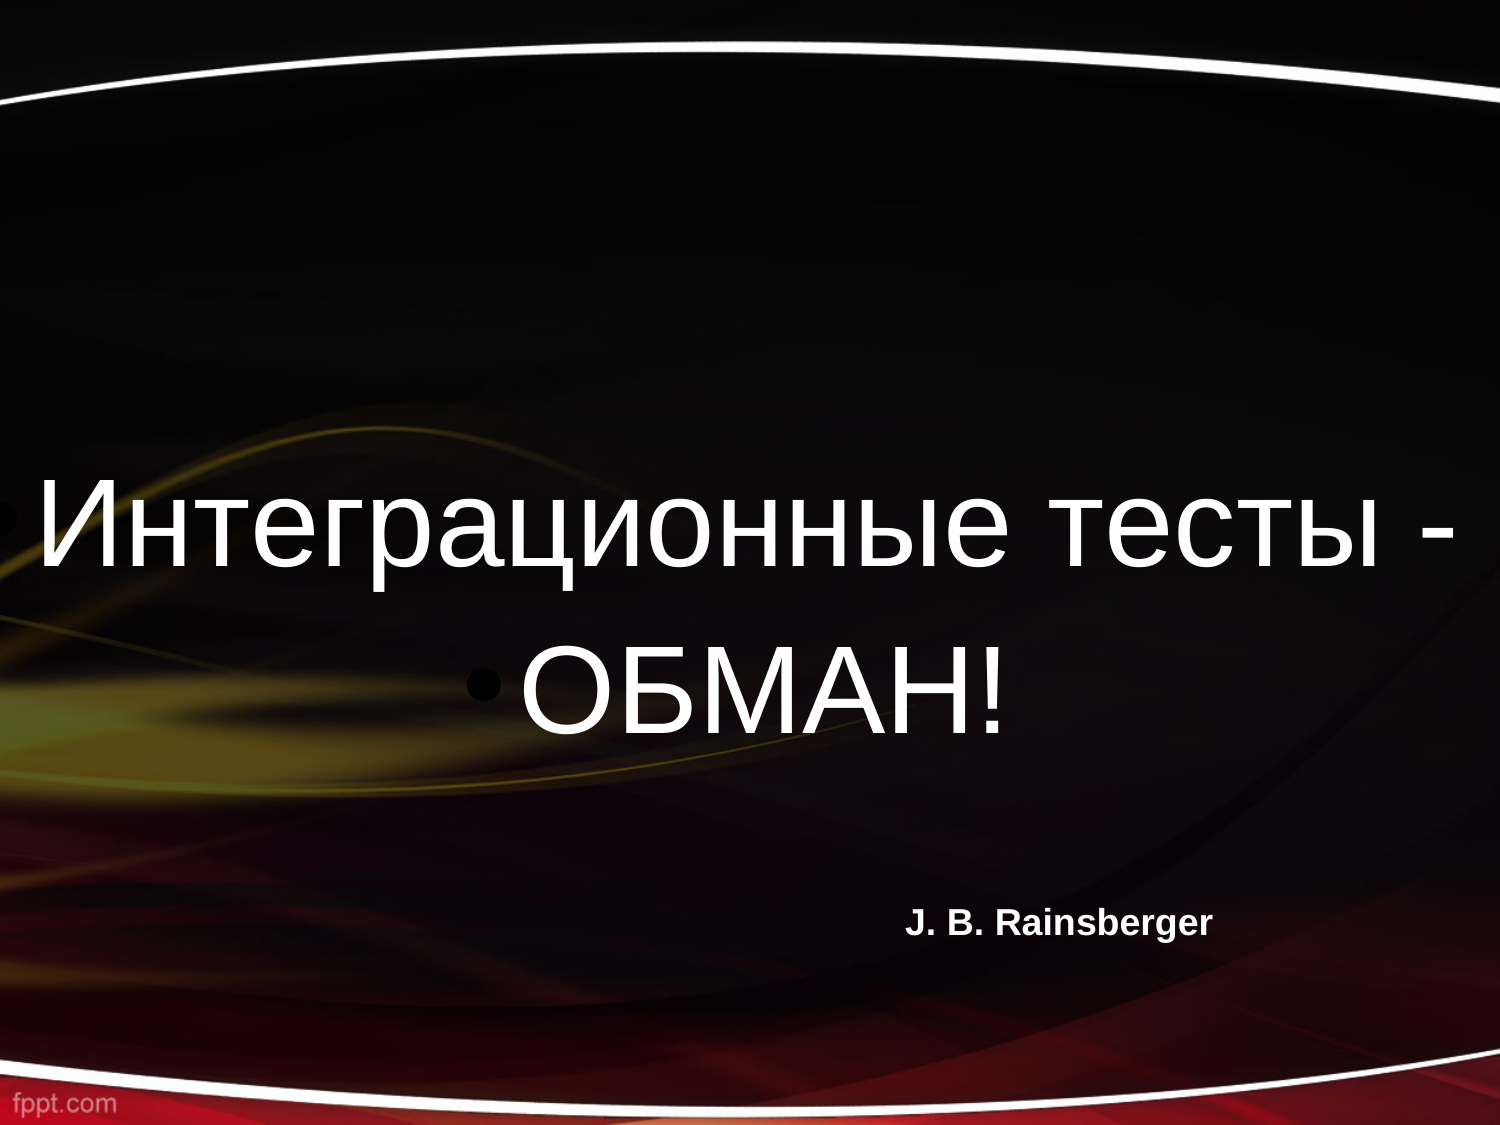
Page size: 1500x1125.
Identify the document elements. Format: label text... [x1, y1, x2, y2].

picture [0, 856, 1500, 1125]
list Интеграционные тесты - ОБМАН! [0, 345, 1500, 856]
text_box J. B. Rainsberger [855, 878, 1375, 962]
picture [0, 0, 1500, 345]
